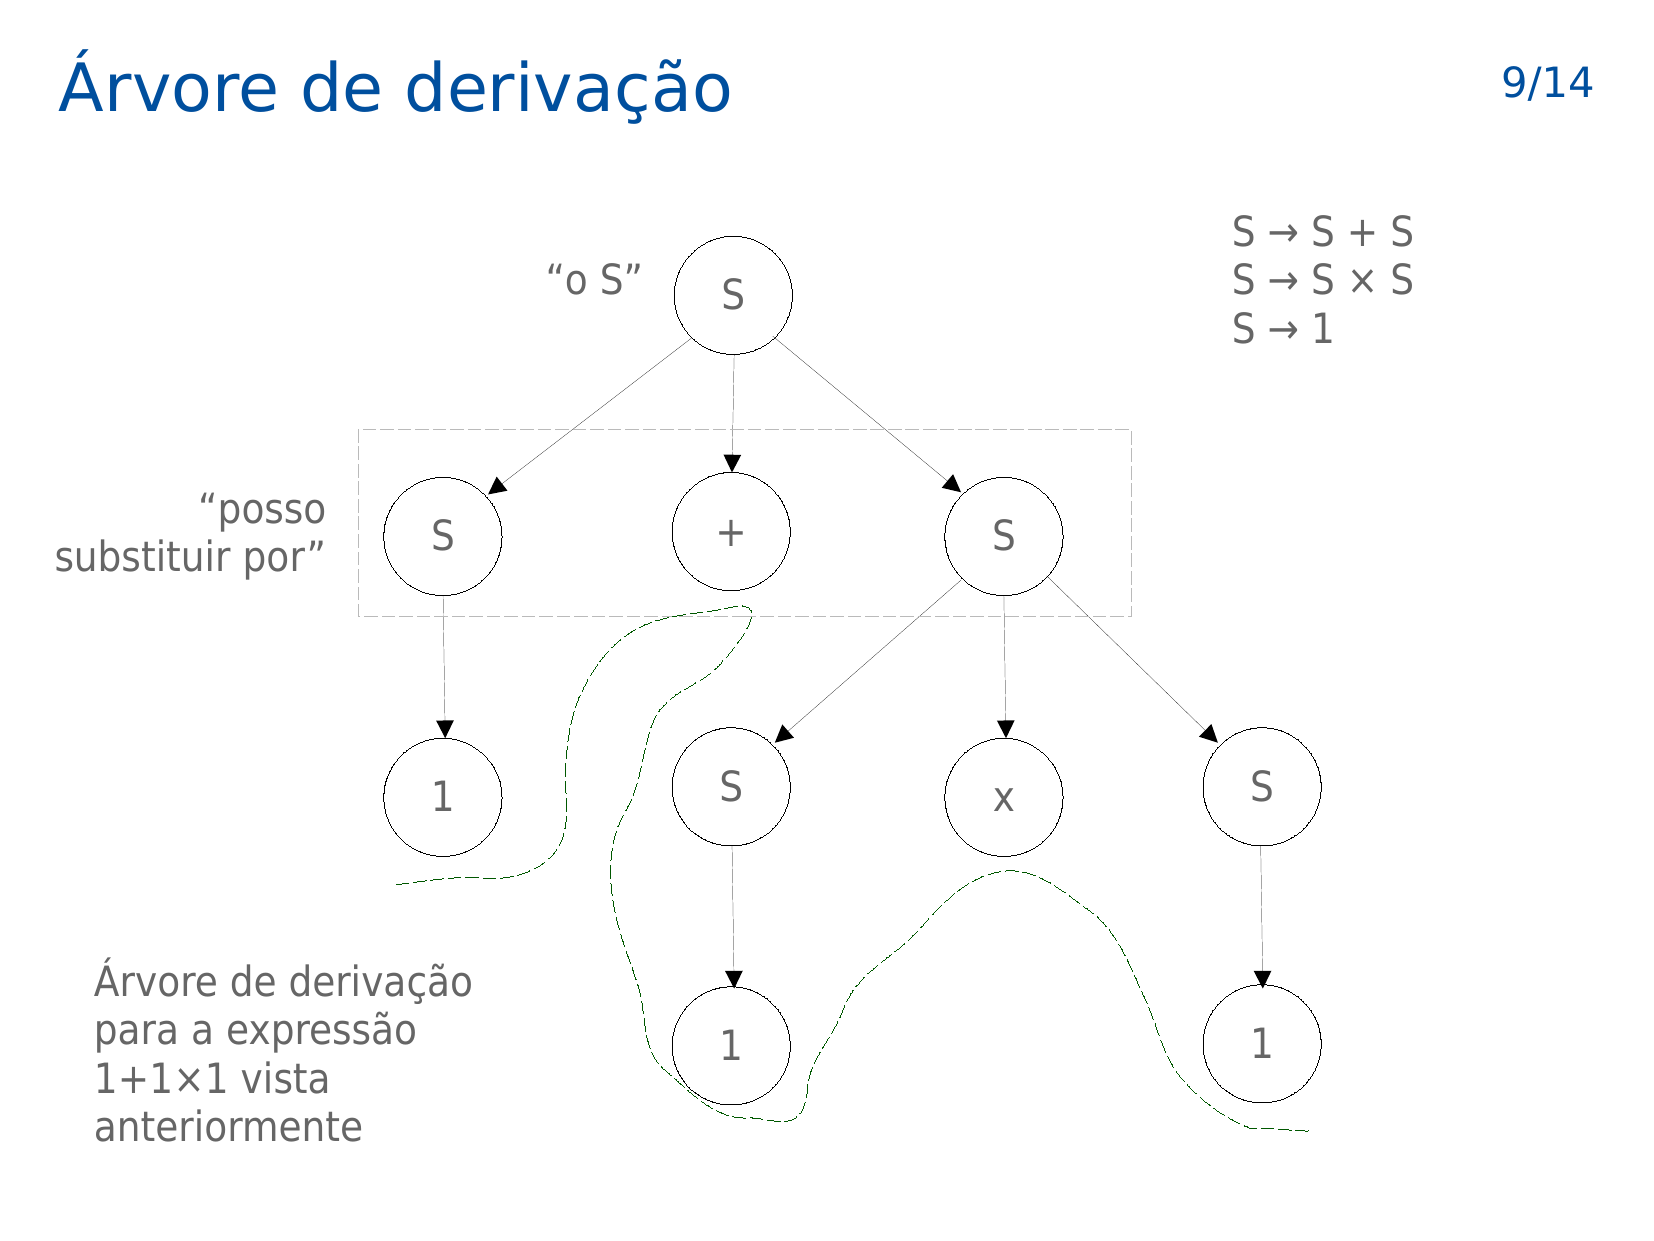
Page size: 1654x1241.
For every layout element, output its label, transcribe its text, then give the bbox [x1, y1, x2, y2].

text_box S [1203, 727, 1322, 846]
text_box S → S + S S → S × S S → 1 [1217, 200, 1614, 361]
text_box S [383, 477, 503, 596]
text_box S [672, 727, 791, 846]
text_box 1 [672, 986, 791, 1105]
title Árvore de derivação [59, 29, 1625, 148]
text_box 1 [383, 738, 503, 857]
text_box S [944, 477, 1064, 596]
text_box Árvore de derivação para a expressão 1+1×1 vista anteriormente [79, 950, 557, 1218]
text_box 1 [1203, 984, 1322, 1103]
text_box + [672, 472, 791, 591]
text_box “posso substituir por” [26, 477, 342, 590]
text_box S [674, 236, 793, 355]
text_box x [944, 738, 1064, 857]
text_box “o S” [396, 248, 658, 312]
